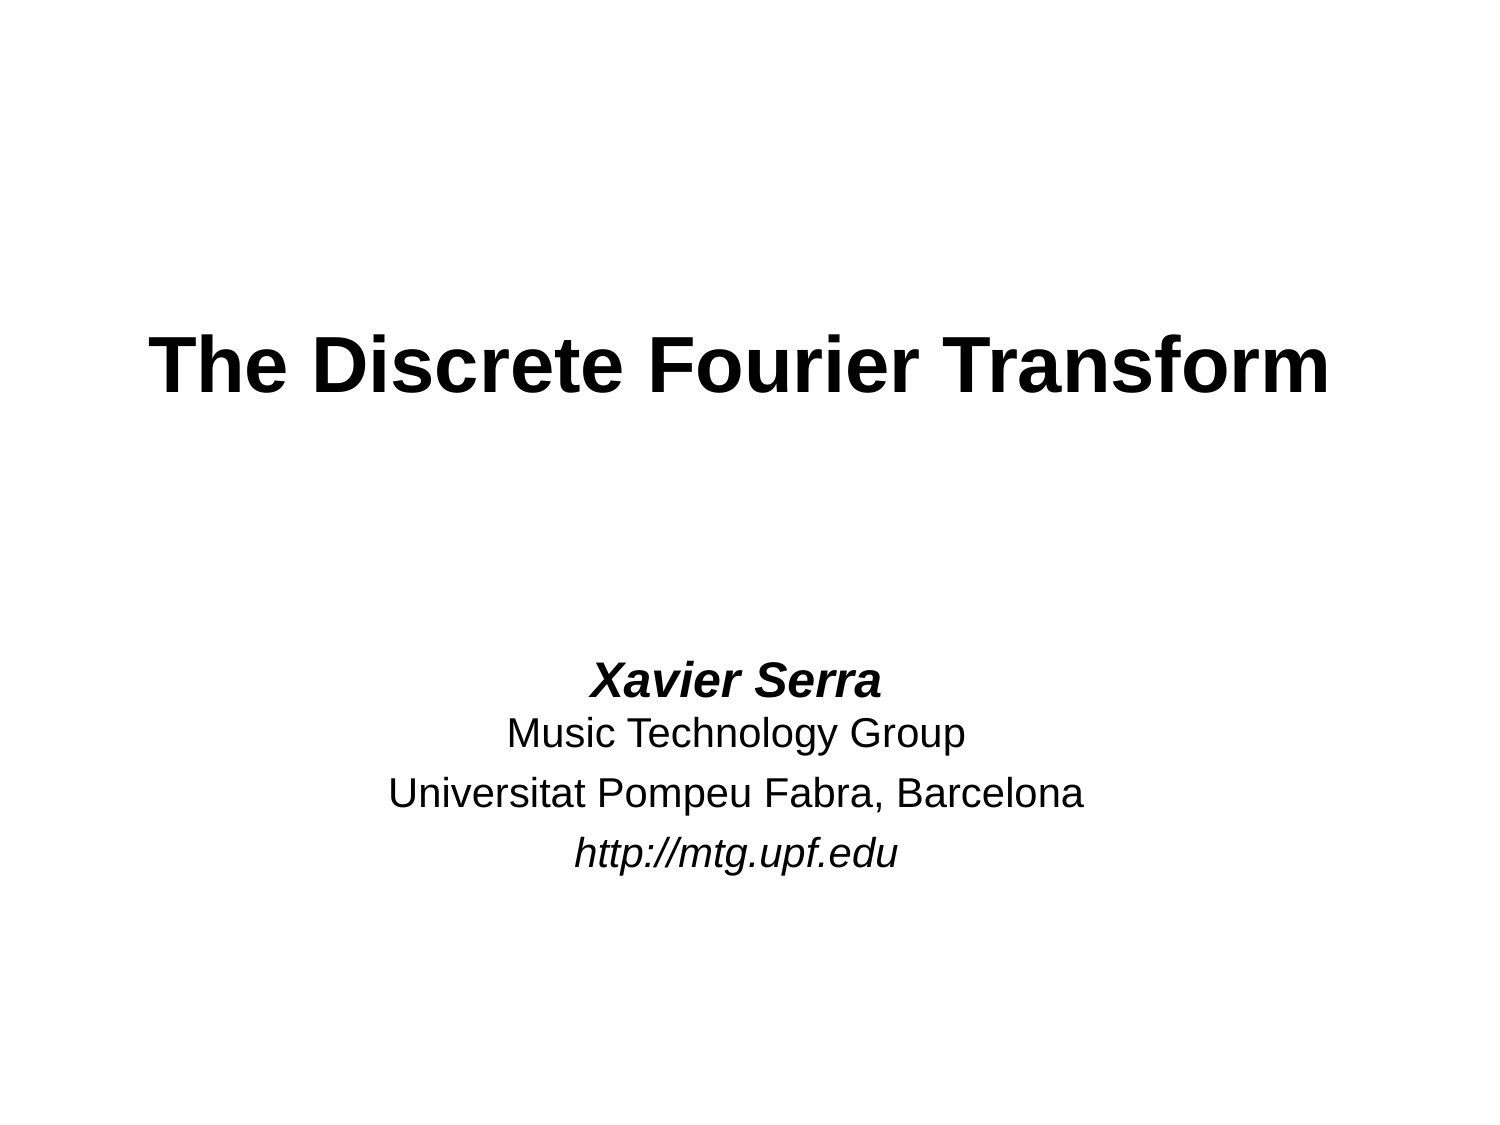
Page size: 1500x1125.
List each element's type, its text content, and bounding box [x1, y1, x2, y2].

title The Discrete Fourier Transform [75, 90, 1406, 631]
text_box Xavier Serra Music Technology Group Universitat Pompeu Fabra, Barcelona http://mtg.upf.edu [280, 645, 1193, 975]
